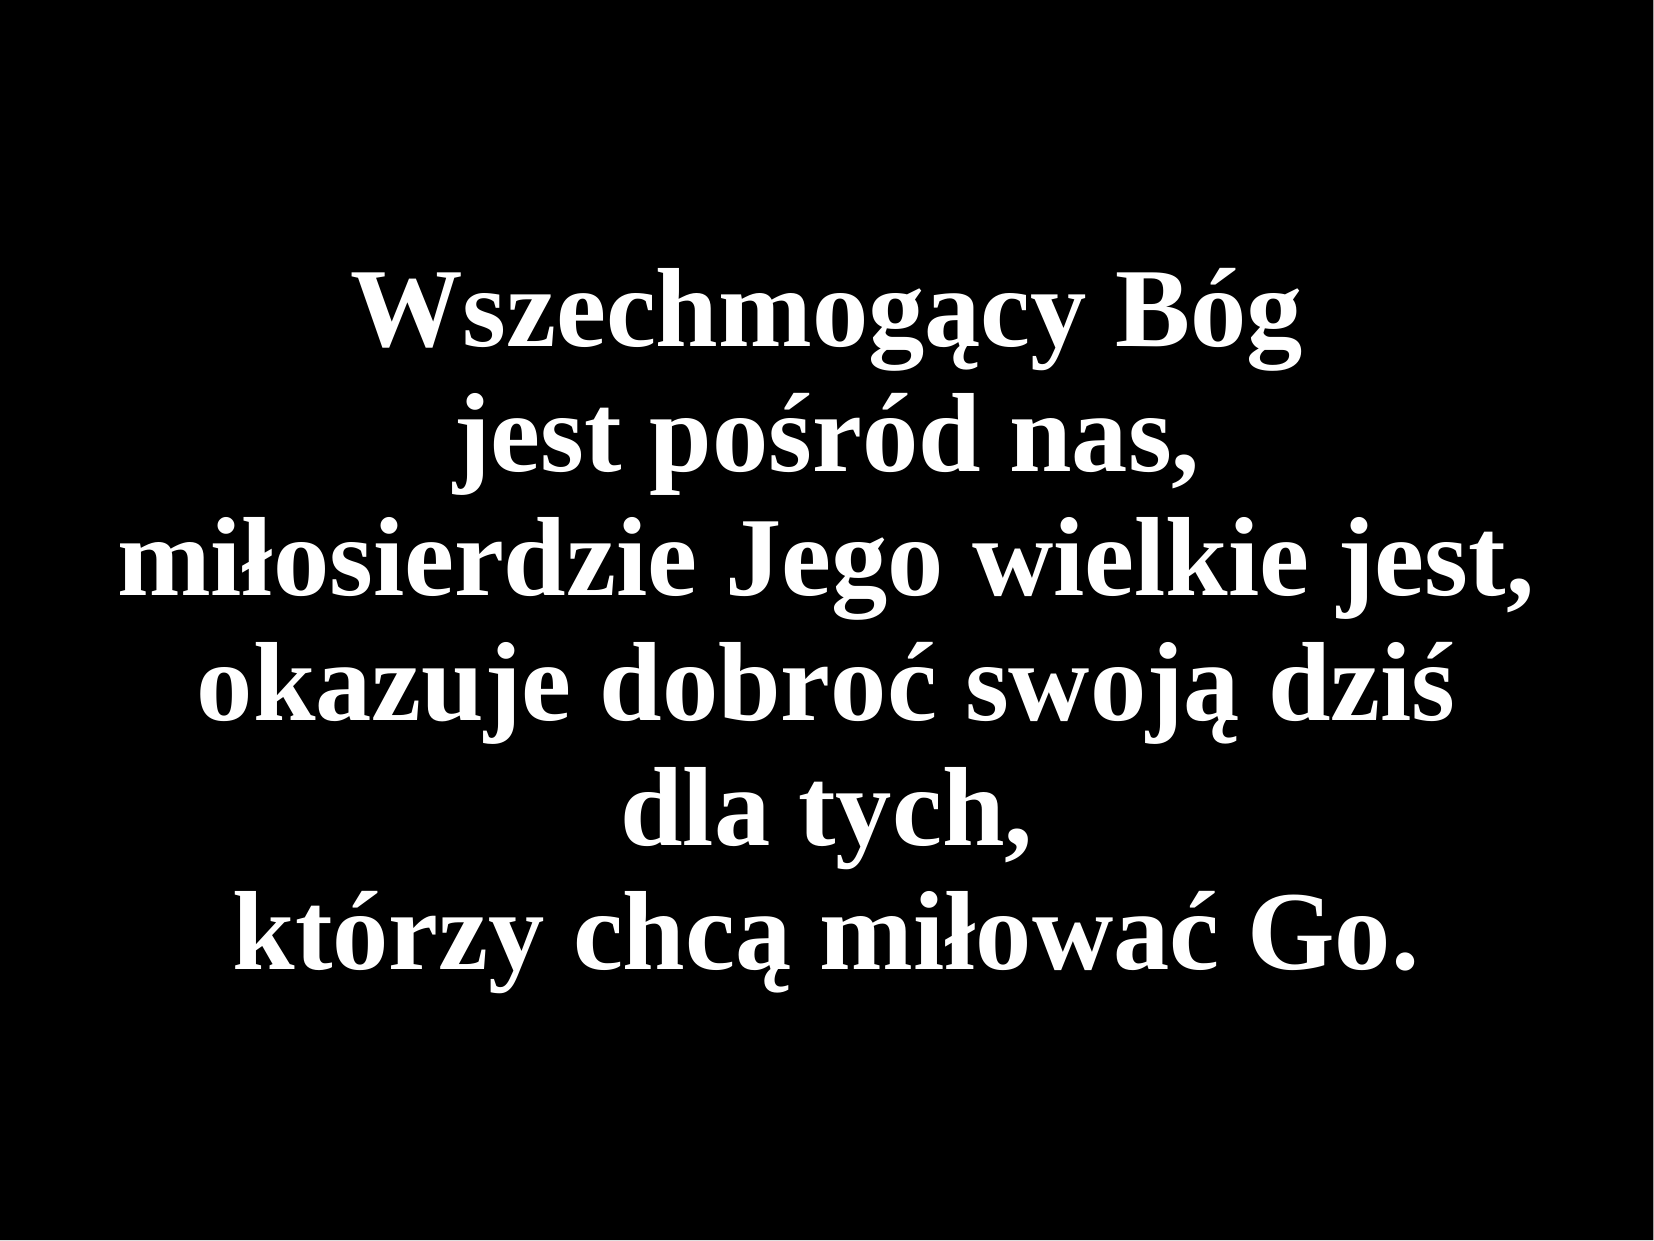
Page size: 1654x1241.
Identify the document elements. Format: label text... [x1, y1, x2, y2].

title Wszechmogący Bóg jest pośród nas, miłosierdzie Jego wielkie jest, okazuje dobroć swoją dziś dla tych, którzy chcą miłować Go. [0, 0, 1654, 1241]
